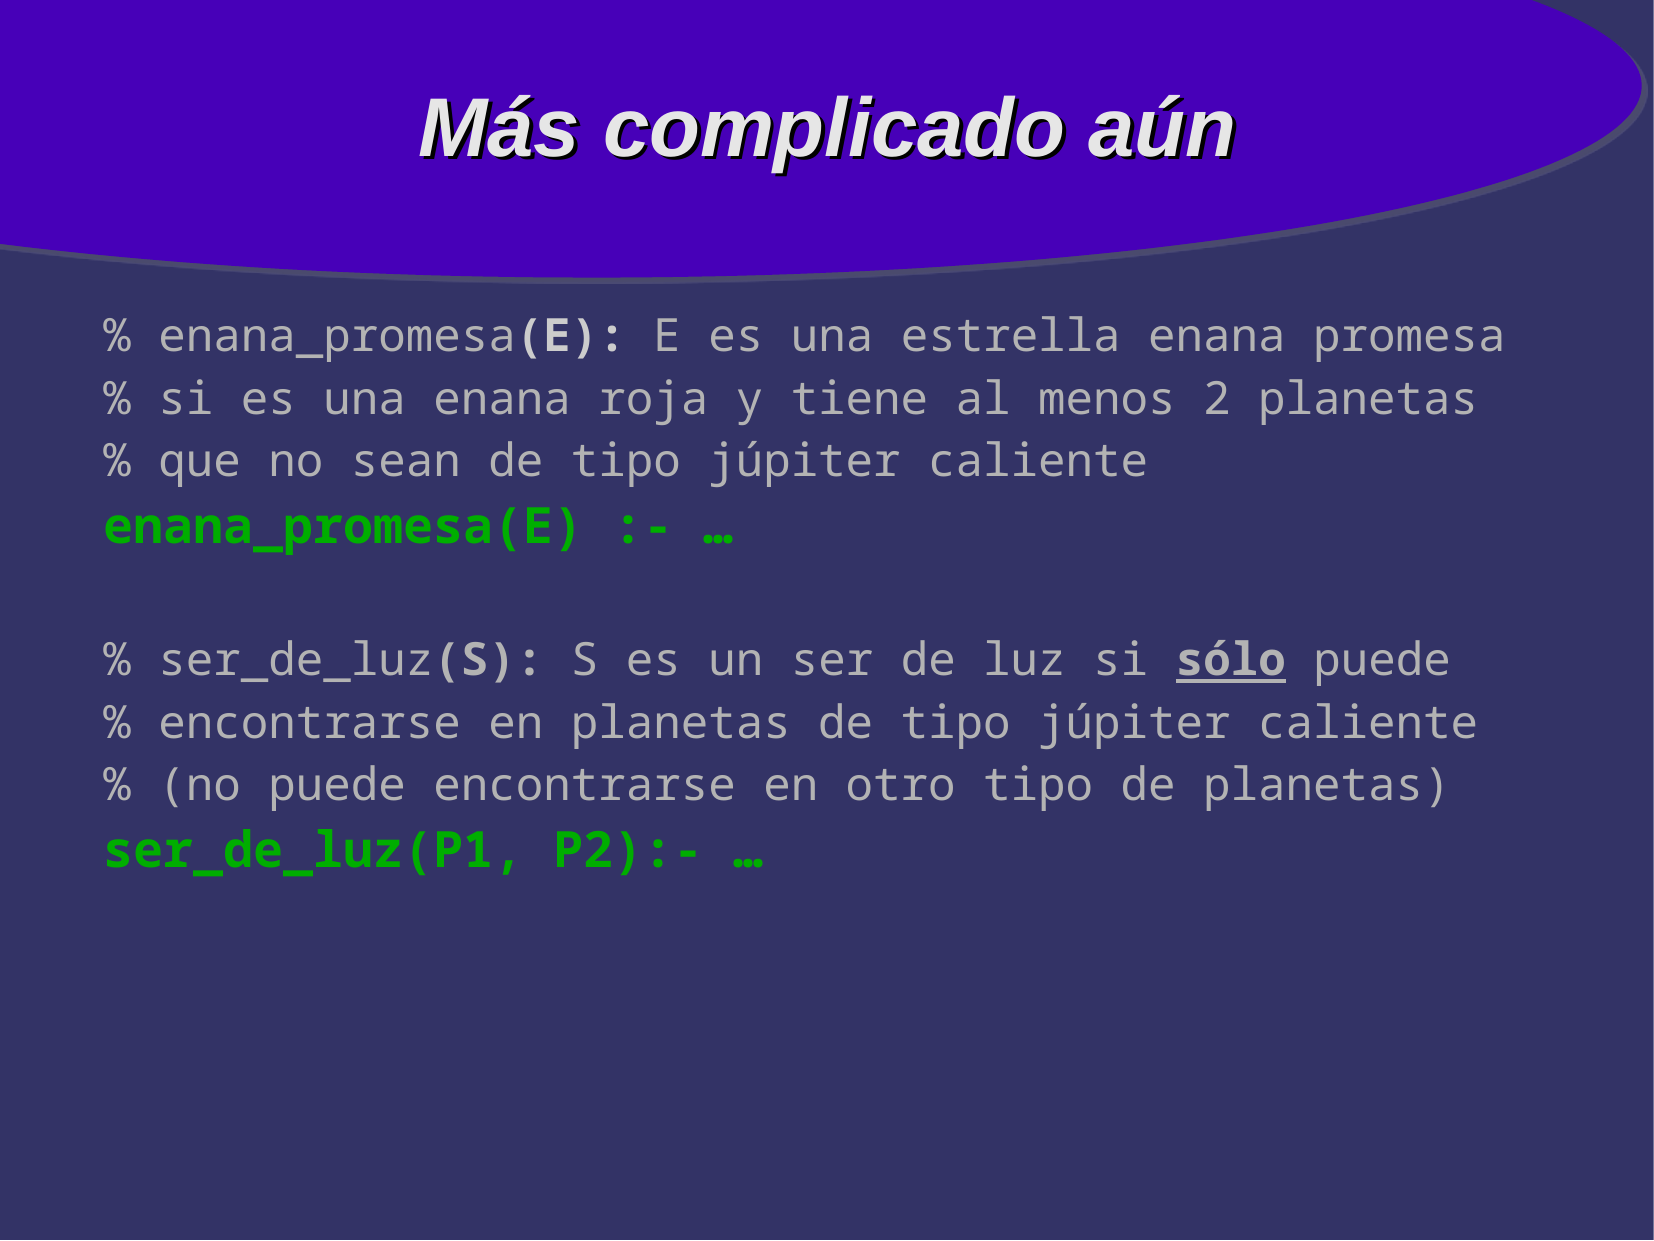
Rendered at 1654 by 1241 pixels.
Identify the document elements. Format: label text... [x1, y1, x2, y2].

text_box % enana_promesa(E): E es una estrella enana promesa % si es una enana roja y tiene al menos 2 planetas % que no sean de tipo júpiter caliente enana_promesa(E) :- … % ser_de_luz(S): S es un ser de luz si sólo puede % encontrarse en planetas de tipo júpiter caliente % (no puede encontrarse en otro tipo de planetas) ser_de_luz(P1, P2):- … [88, 295, 1595, 1232]
title Más complicado aún [121, 19, 1534, 227]
